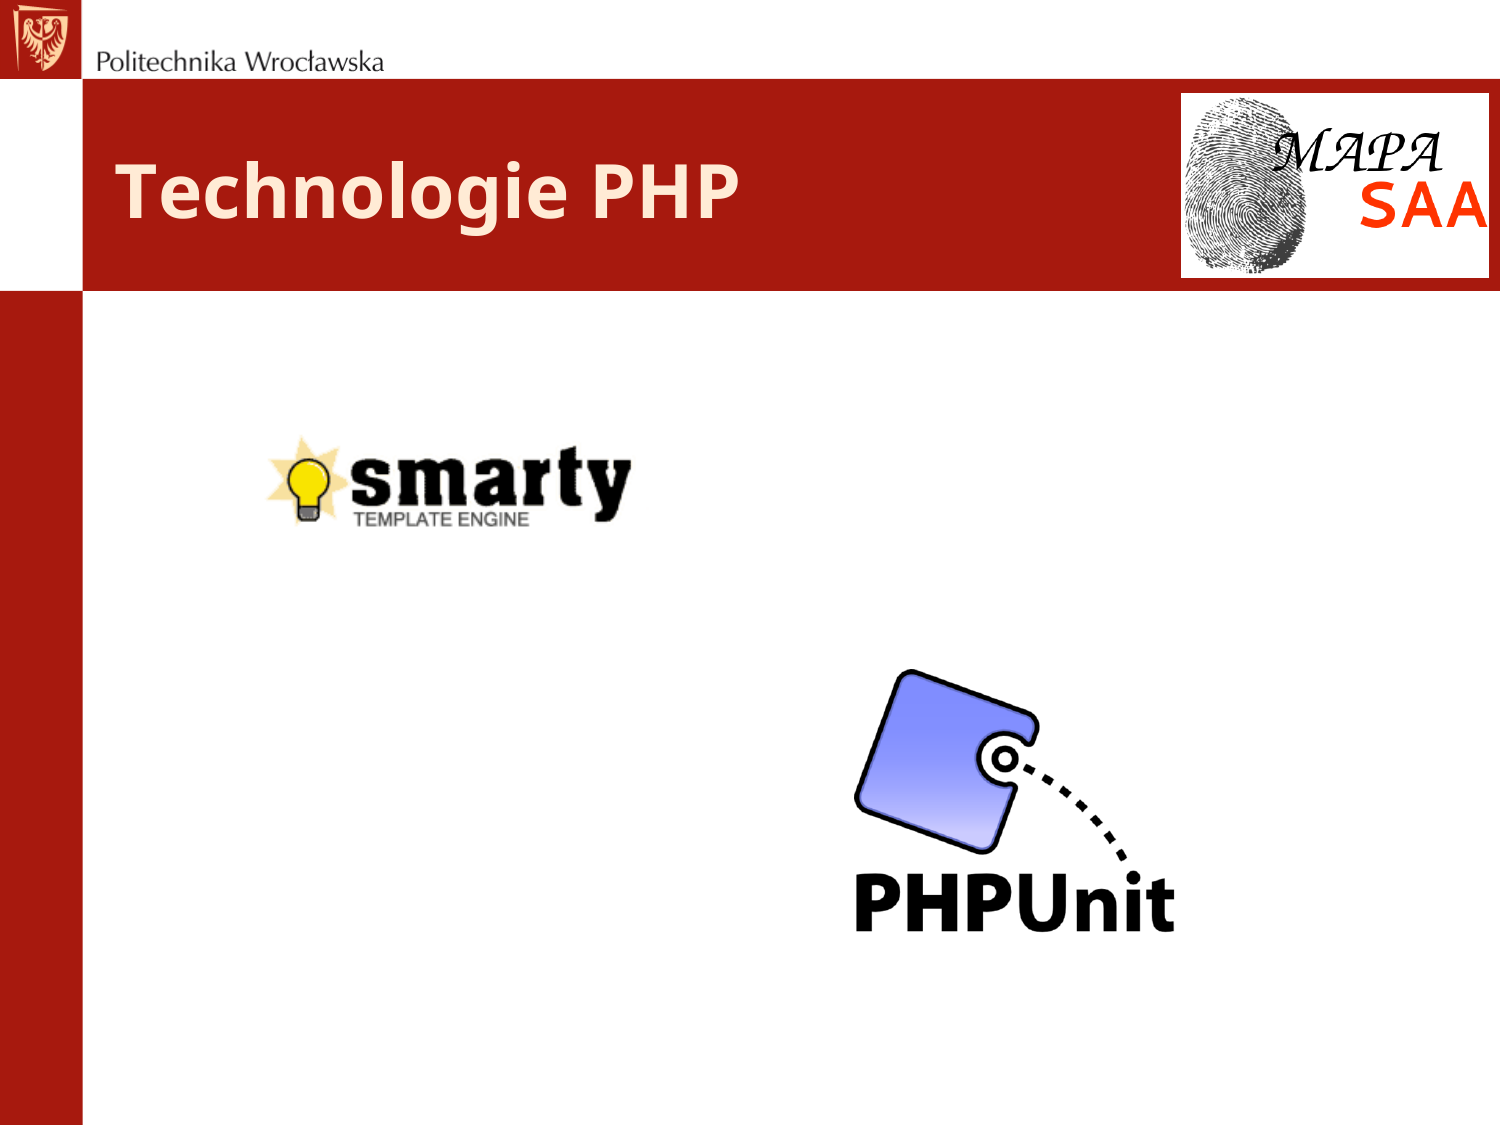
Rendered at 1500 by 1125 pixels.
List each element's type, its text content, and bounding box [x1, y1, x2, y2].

title Technologie PHP [100, 90, 1483, 287]
picture [0, 0, 384, 79]
picture [854, 669, 1217, 993]
picture [1181, 93, 1489, 278]
picture [262, 432, 653, 533]
